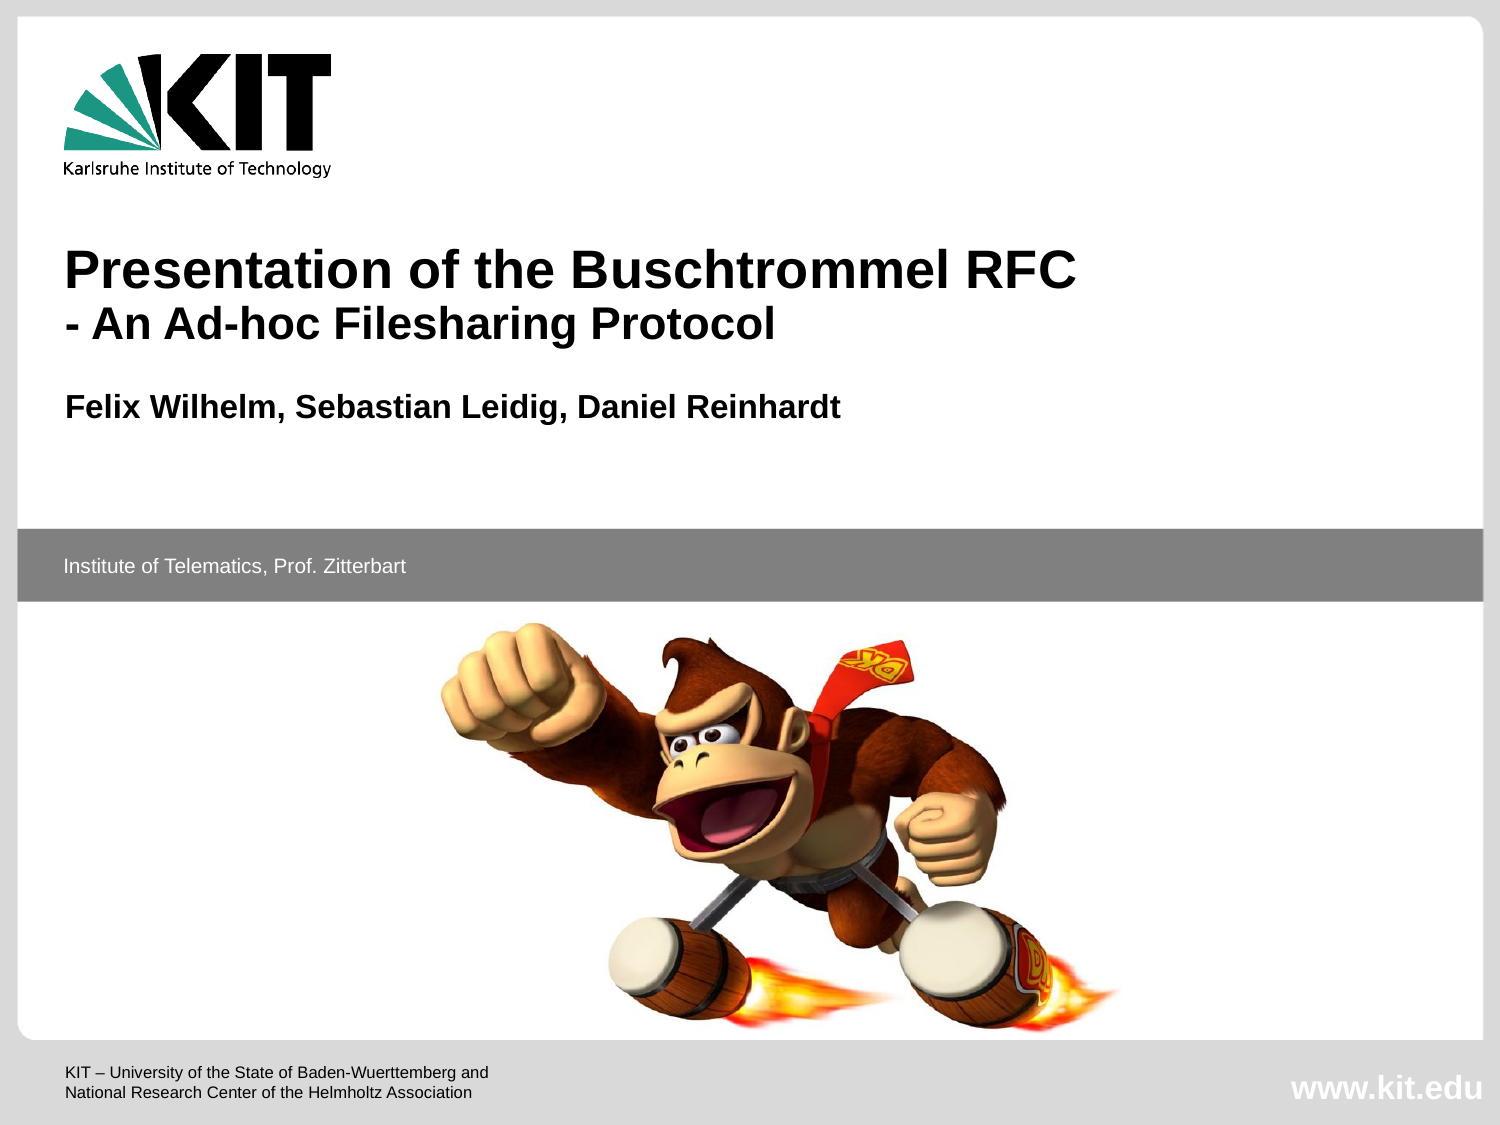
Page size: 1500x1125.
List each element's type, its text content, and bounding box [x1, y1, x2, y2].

text_box Felix Wilhelm, Sebastian Leidig, Daniel Reinhardt [65, 385, 1439, 488]
text_box Presentation of the Buschtrommel RFC - An Ad-hoc Filesharing Protocol [64, 231, 1442, 350]
picture [0, 0, 1500, 1125]
